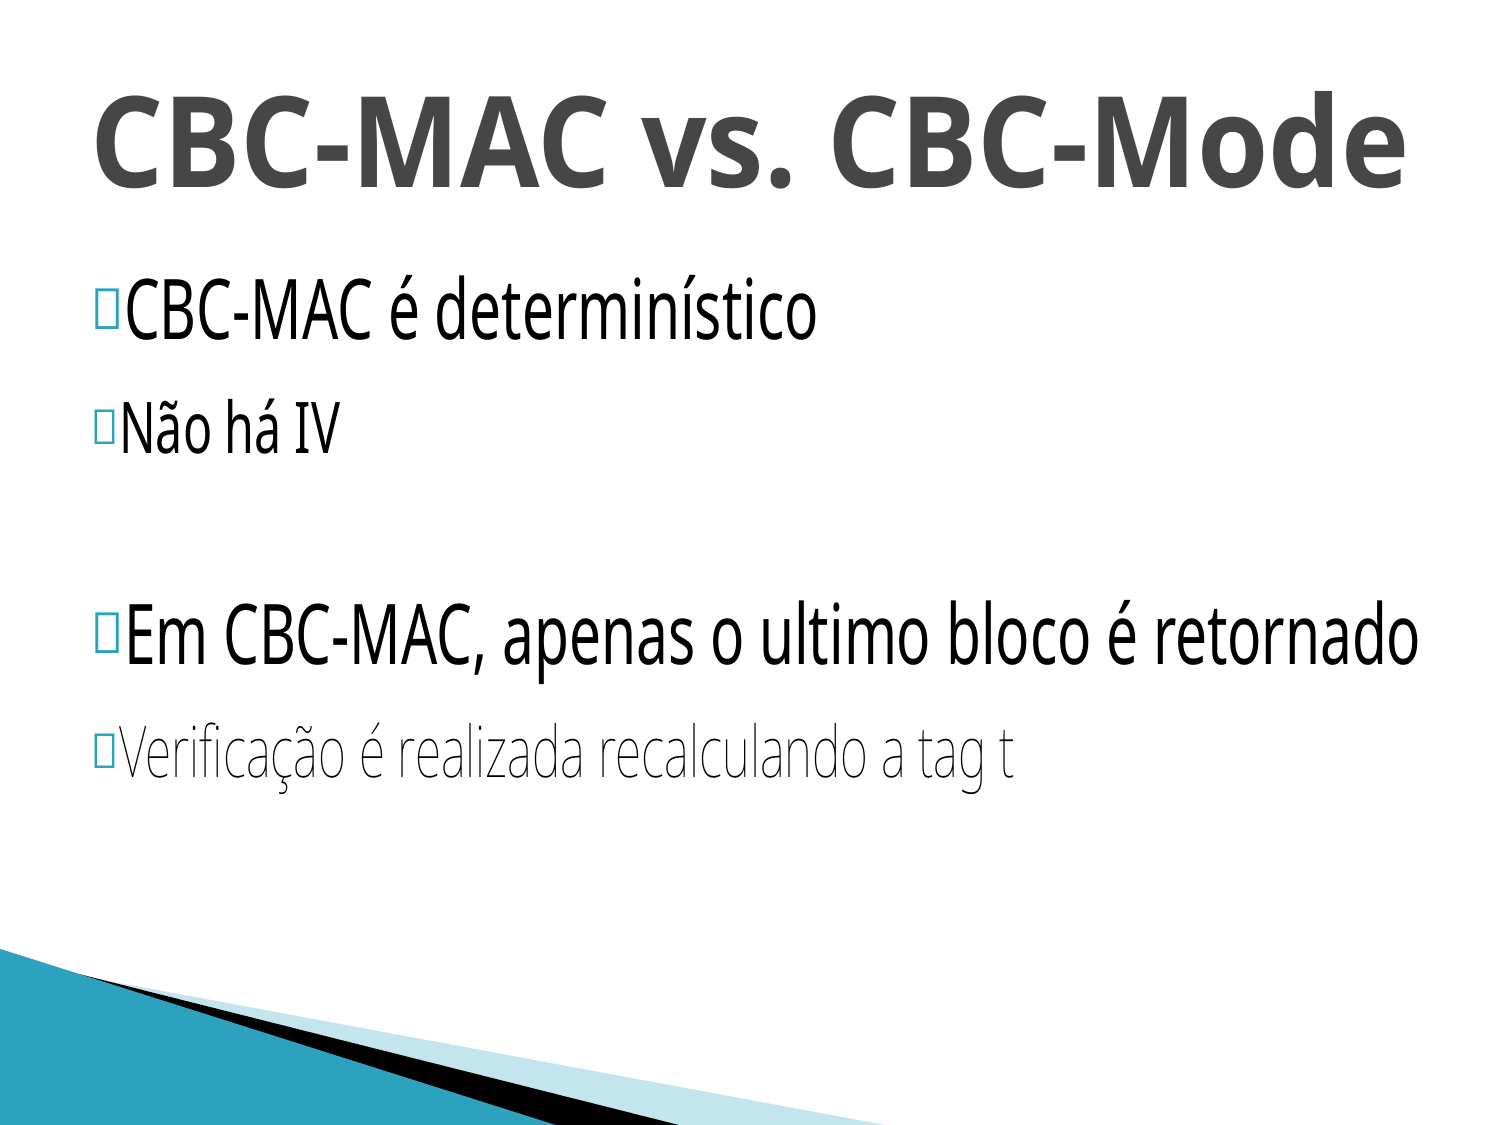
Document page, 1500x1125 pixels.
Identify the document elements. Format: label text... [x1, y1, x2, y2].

list CBC-MAC é determinístico Não há IV Em CBC-MAC, apenas o ultimo bloco é retornado Verificação é realizada recalculando a tag t [75, 243, 1426, 986]
title CBC-MAC vs. CBC-Mode [75, 45, 1426, 233]
